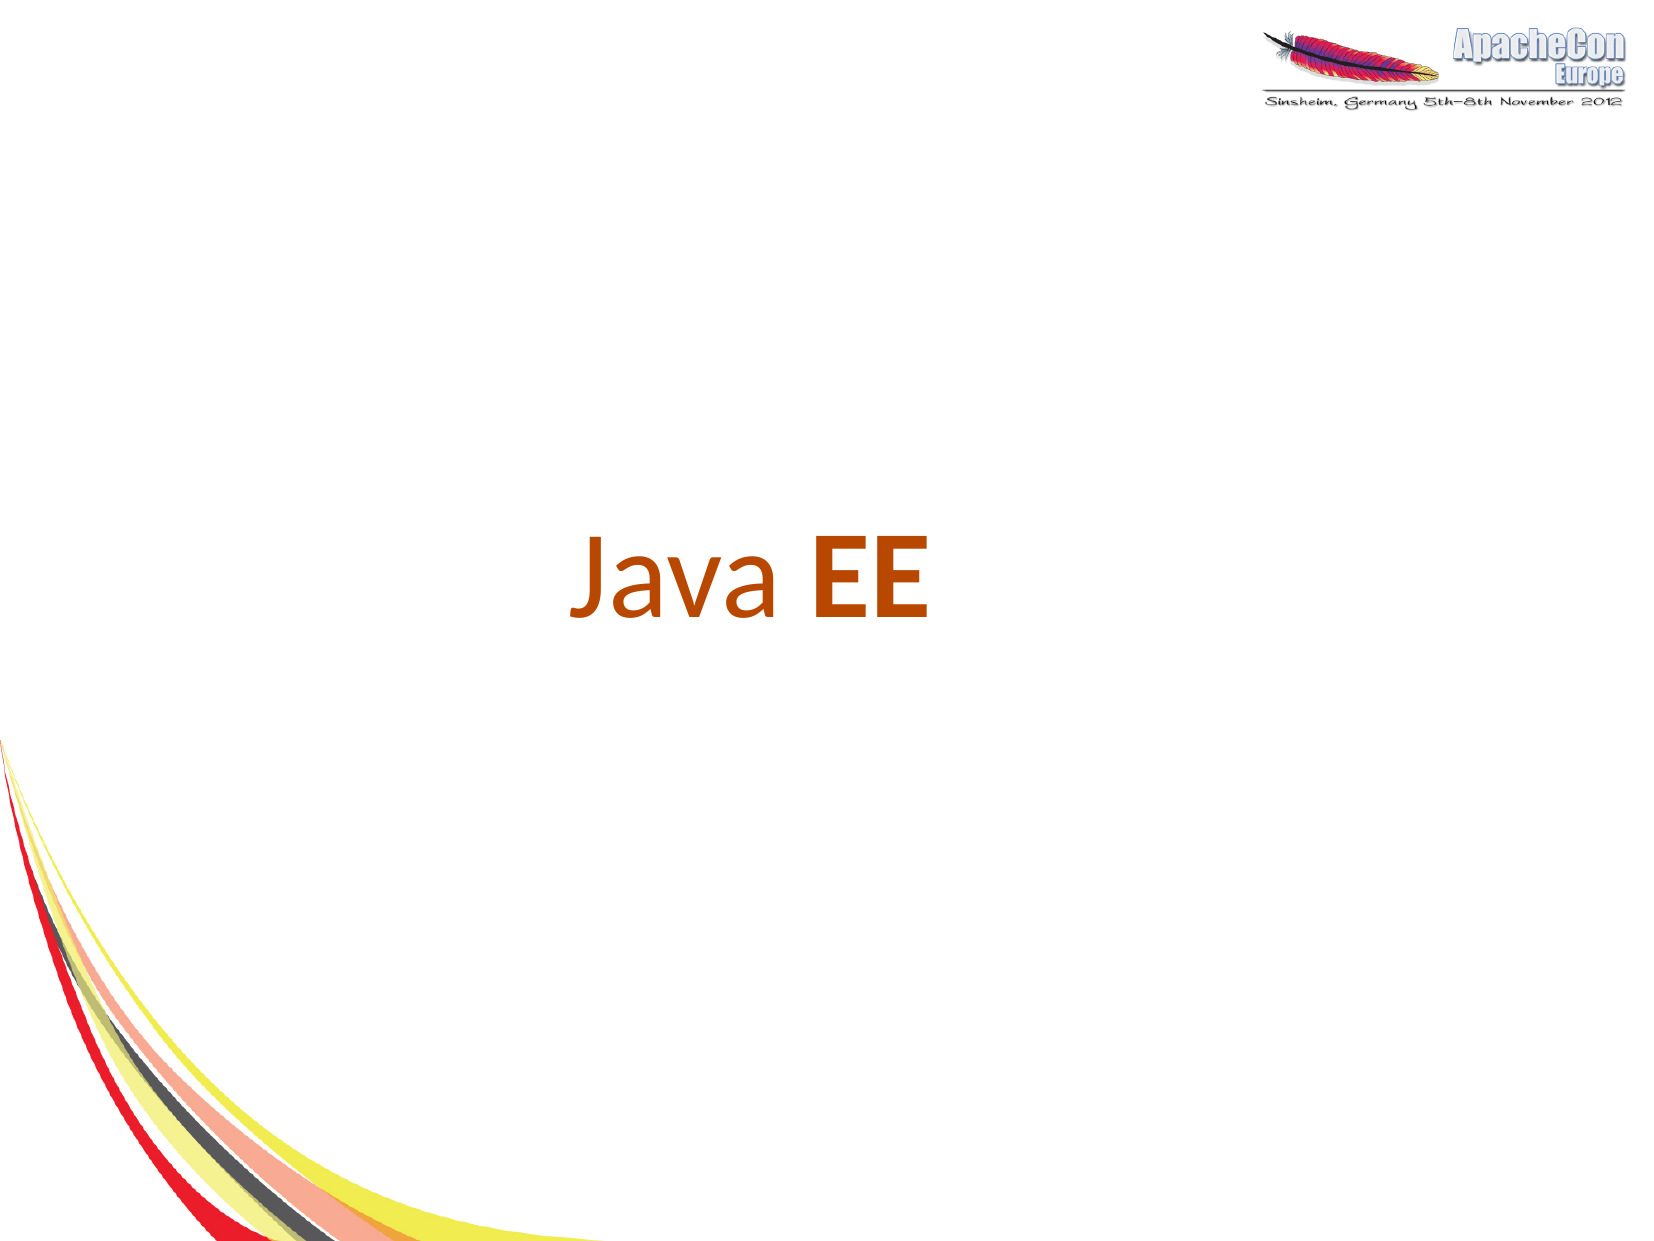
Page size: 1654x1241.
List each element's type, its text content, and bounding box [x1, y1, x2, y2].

title Java EE [510, 510, 1366, 663]
picture [0, 0, 1654, 1241]
